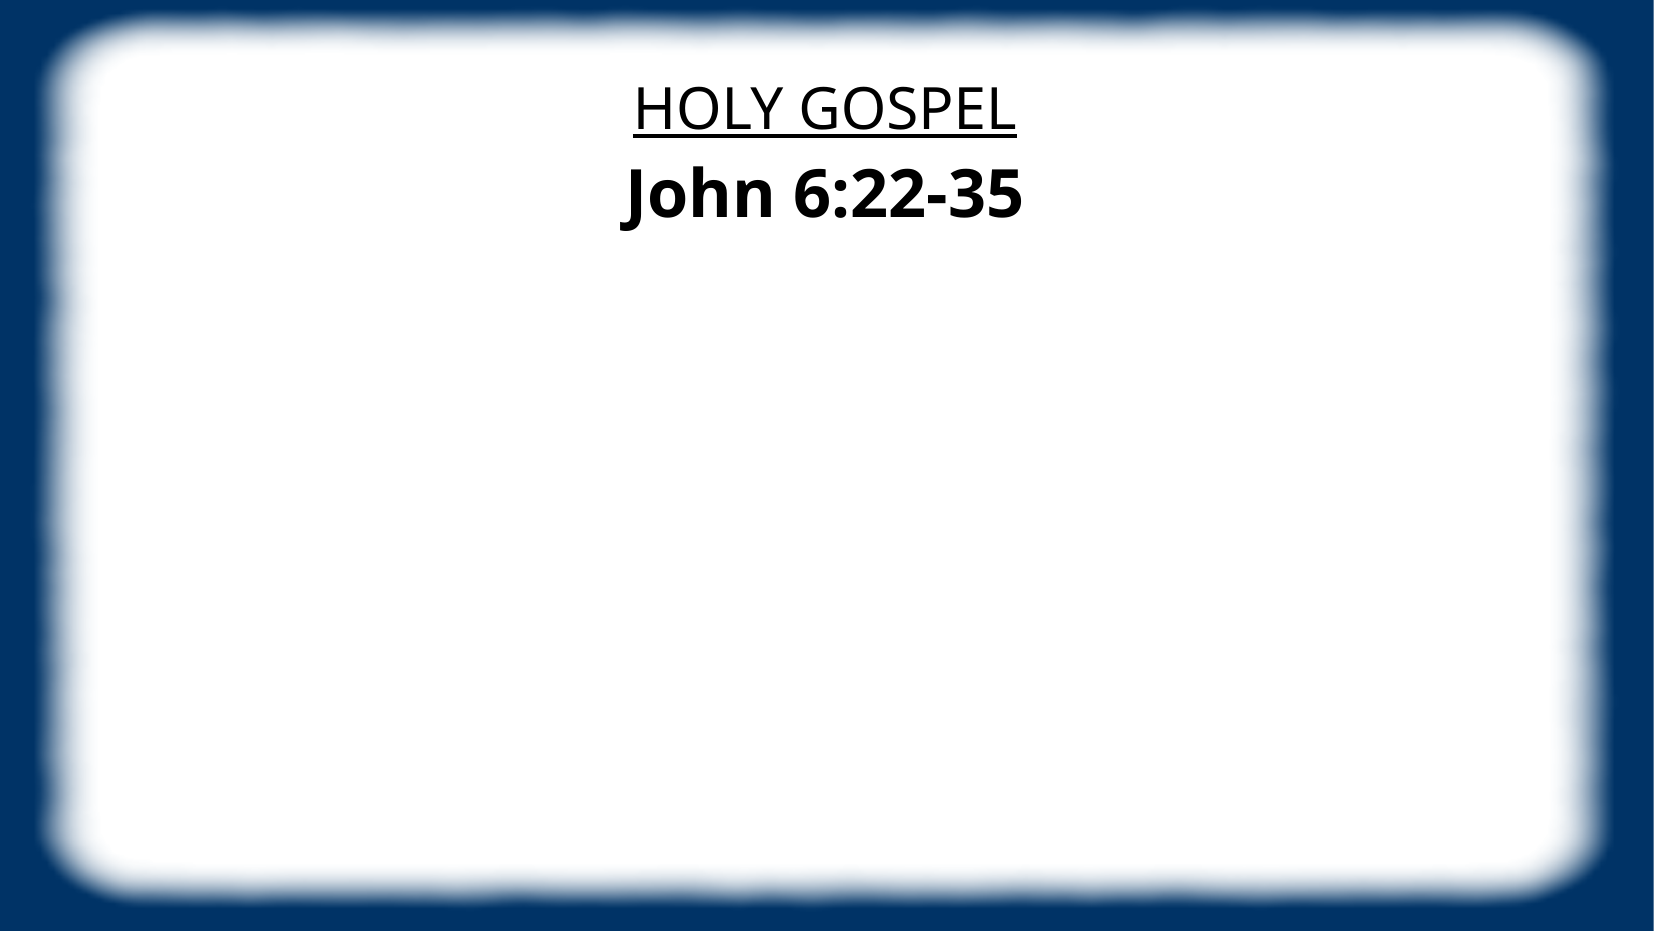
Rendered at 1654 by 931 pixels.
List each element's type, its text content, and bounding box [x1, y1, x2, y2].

picture [0, 0, 1654, 931]
text_box HOLY GOSPEL John 6:22-35 [120, 60, 1531, 241]
